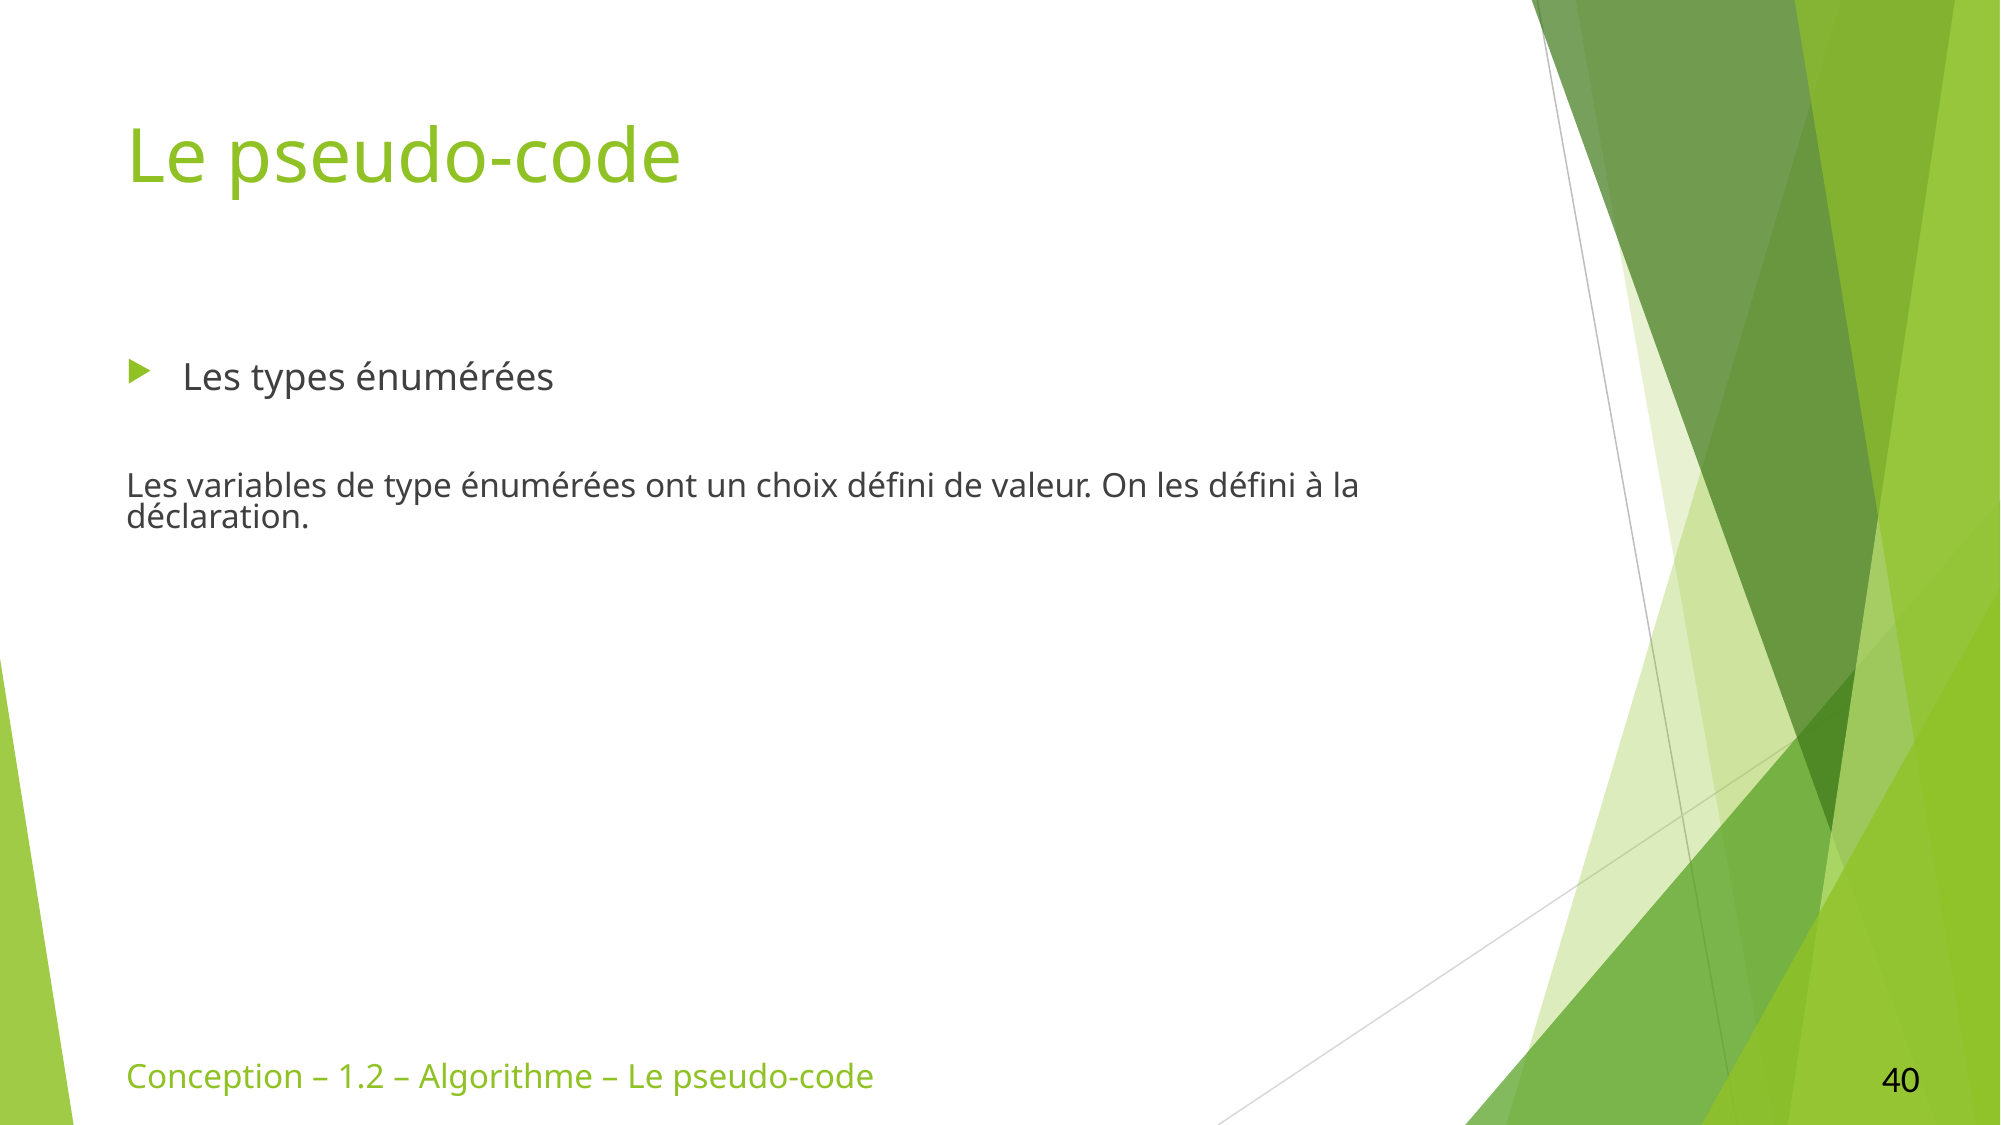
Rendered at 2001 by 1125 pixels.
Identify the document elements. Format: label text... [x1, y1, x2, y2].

title Le pseudo-code [111, 99, 1522, 317]
text_box [1866, 1047, 1979, 1108]
text_box Conception – 1.2 – Algorithme – Le pseudo-code [111, 1047, 1094, 1109]
list Les types énumérées Les variables de type énumérées ont un choix défini de valeur. On les défini à la déclaration. [111, 354, 1522, 992]
